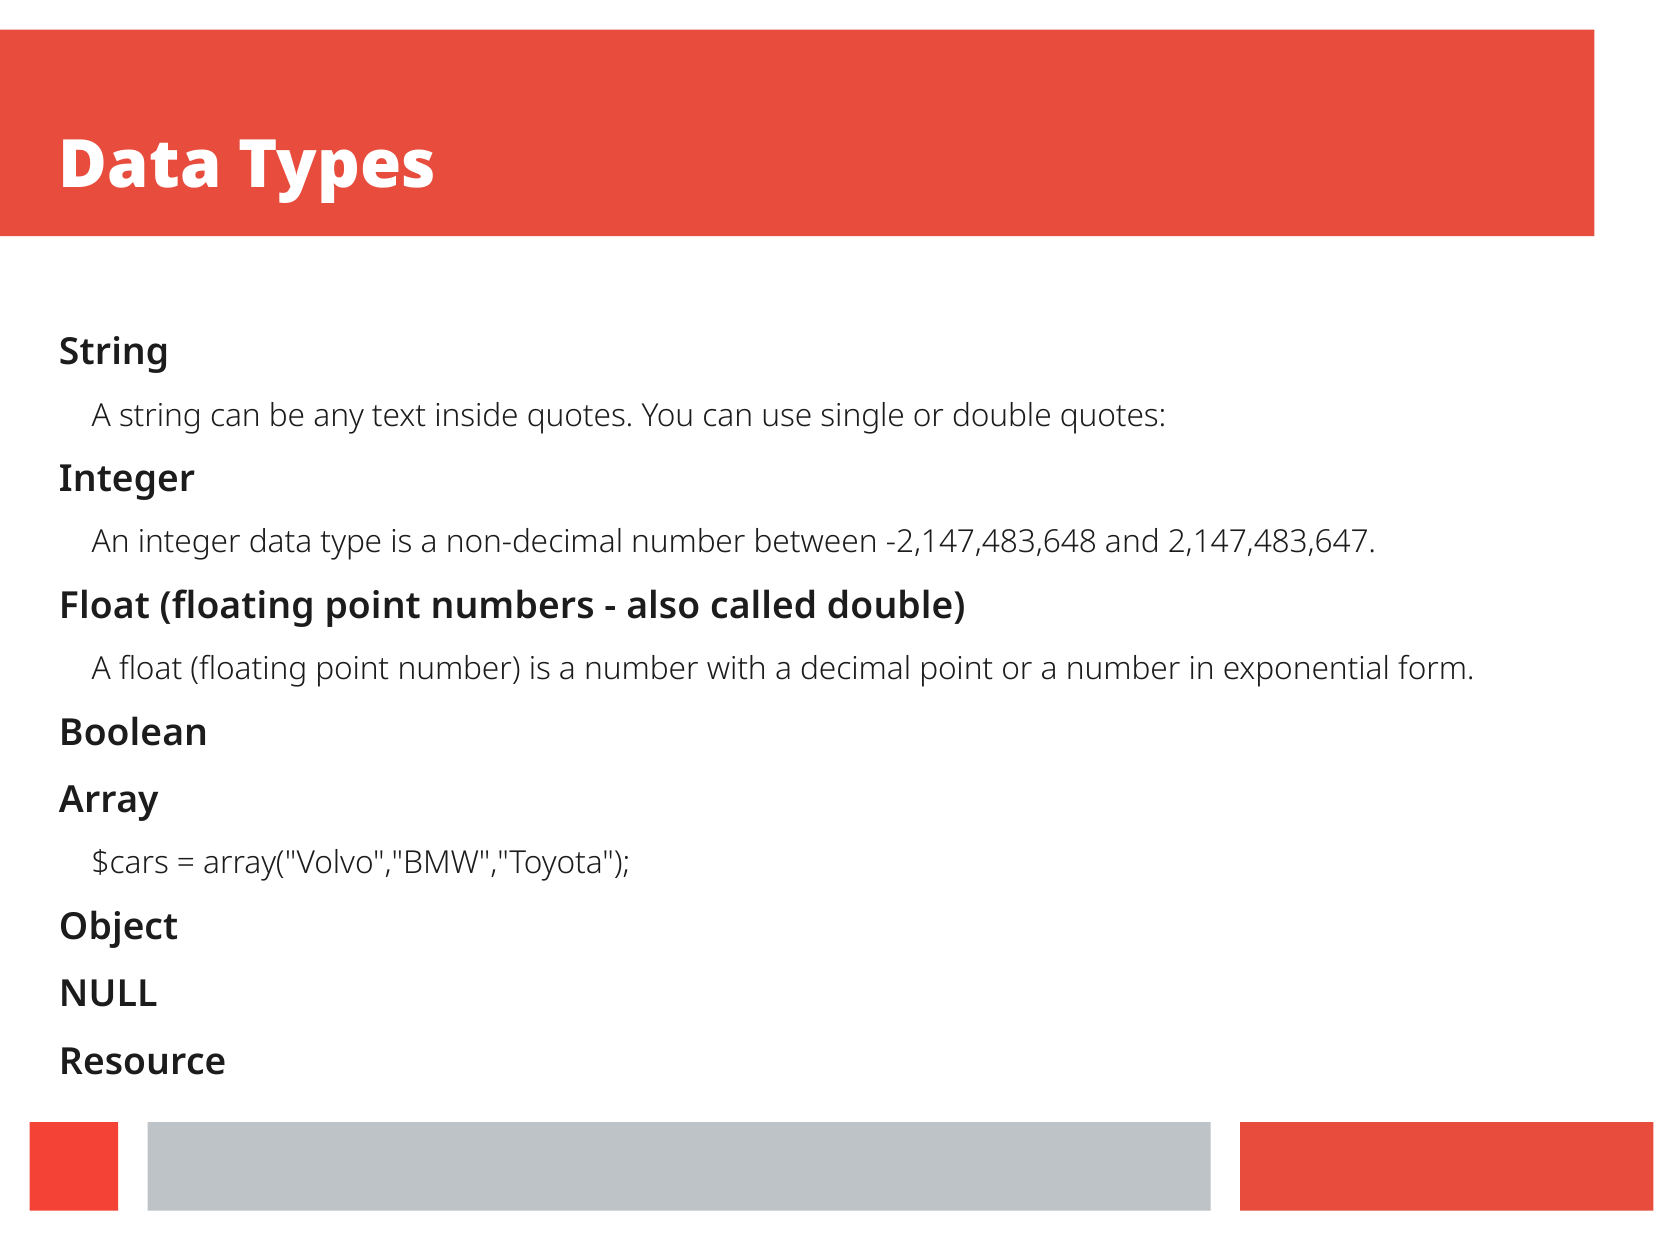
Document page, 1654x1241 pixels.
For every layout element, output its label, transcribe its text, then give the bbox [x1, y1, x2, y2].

title Data Types [59, 59, 1595, 207]
list String A string can be any text inside quotes. You can use single or double quotes: Integer An integer data type is a non-decimal number between -2,147,483,648 and 2,147,483,647. Float (floating point numbers - also called double) A float (floating point number) is a number with a decimal point or a number in exponential form. Boolean Array $cars = array("Volvo","BMW","Toyota"); Object NULL Resource [59, 324, 1565, 1093]
